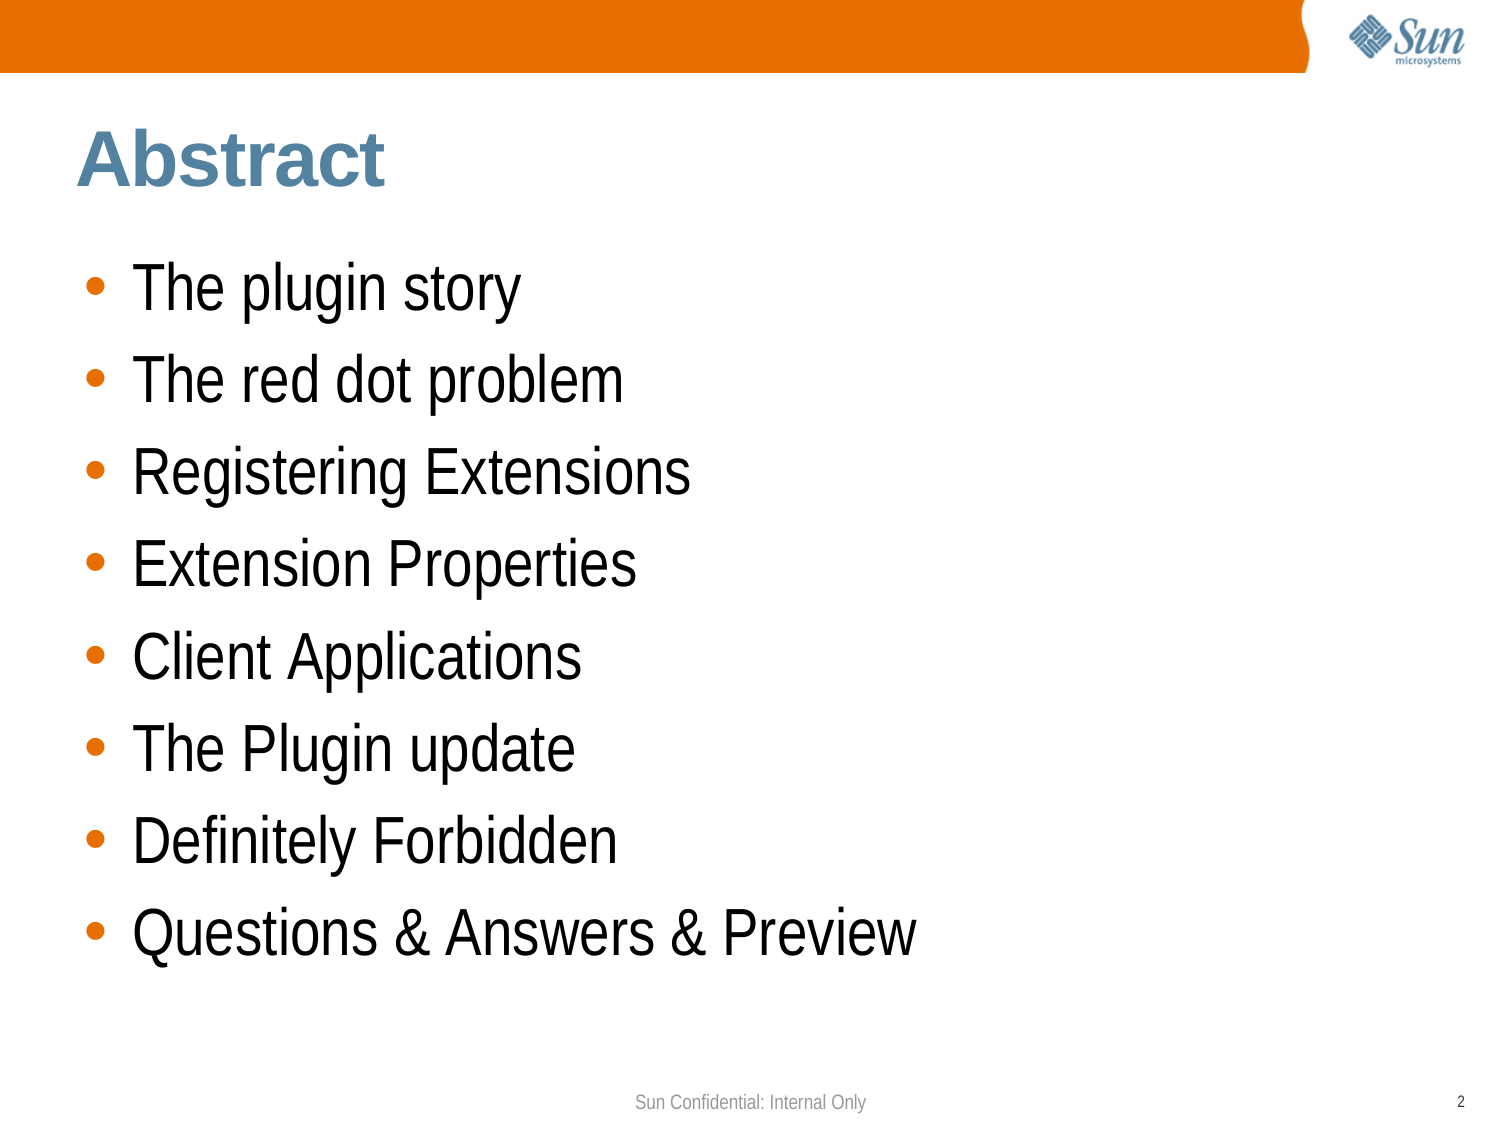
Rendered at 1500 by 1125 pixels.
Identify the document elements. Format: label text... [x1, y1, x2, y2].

title Abstract [75, 123, 1437, 227]
picture [0, 0, 1500, 73]
list The plugin story The red dot problem Registering Extensions Extension Properties Client Applications The Plugin update Definitely Forbidden Questions & Answers & Preview [64, 258, 1401, 1062]
